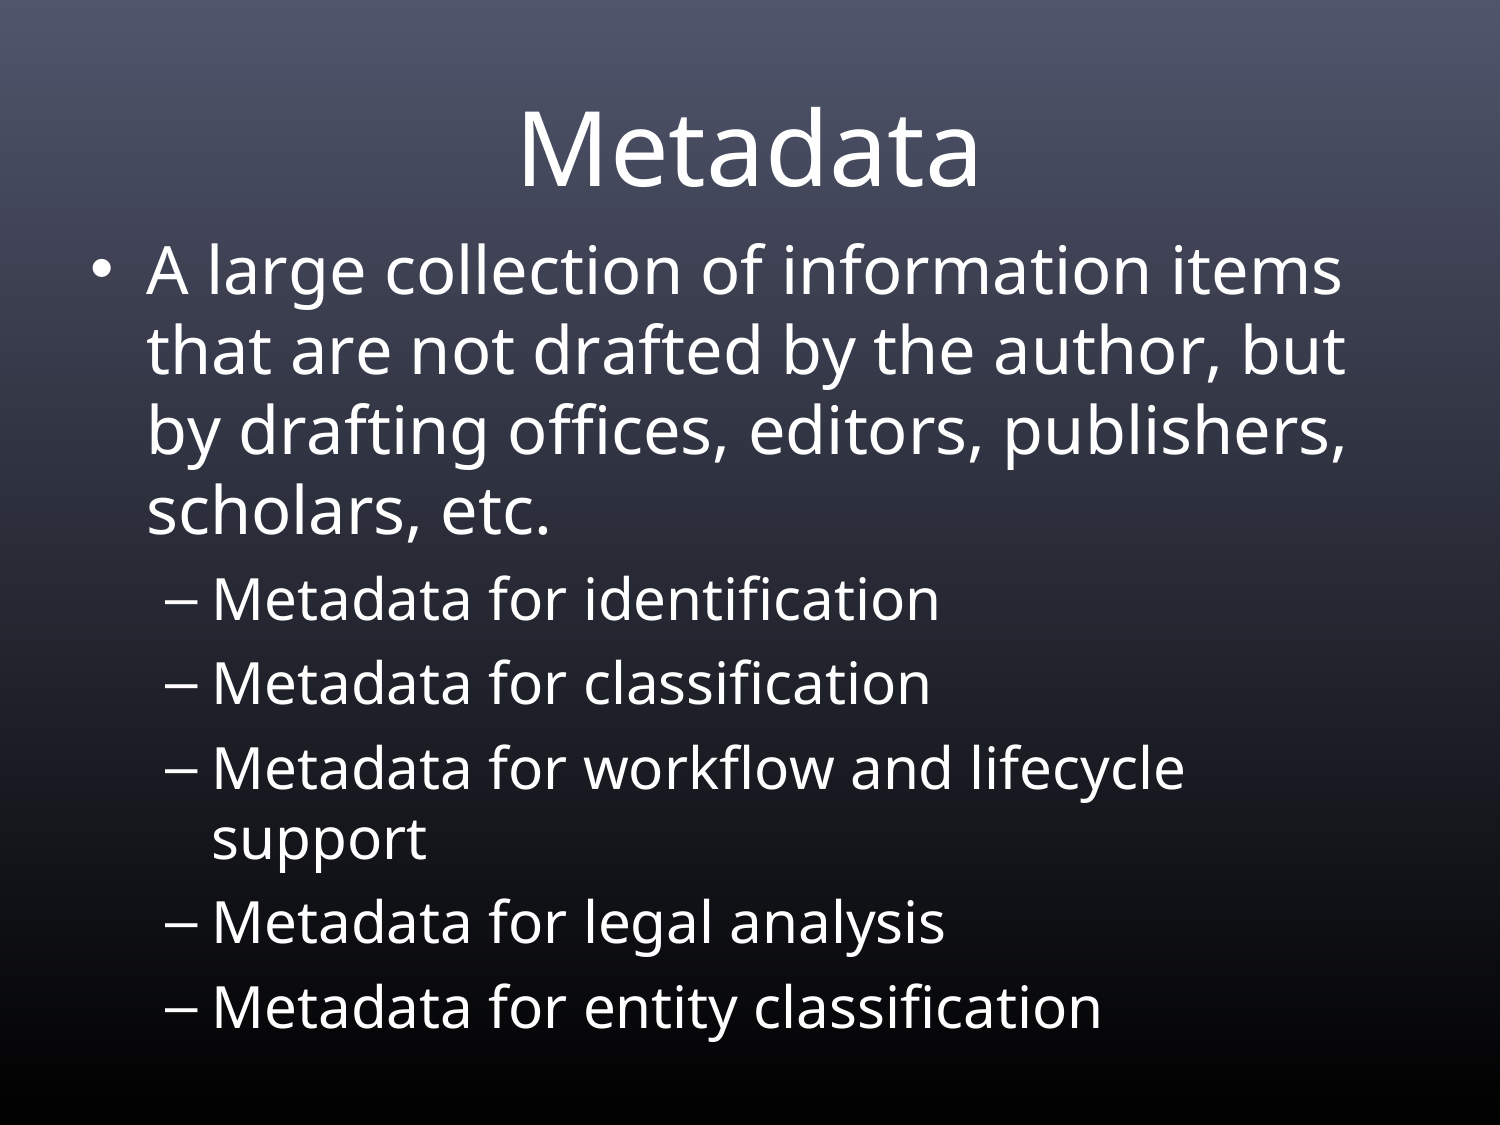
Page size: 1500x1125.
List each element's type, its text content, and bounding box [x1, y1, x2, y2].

title Metadata [75, 74, 1426, 220]
list A large collection of information items that are not drafted by the author, but by drafting offices, editors, publishers, scholars, etc. Metadata for identification Metadata for classification Metadata for workflow and lifecycle support Metadata for legal analysis Metadata for entity classification [75, 220, 1426, 1048]
